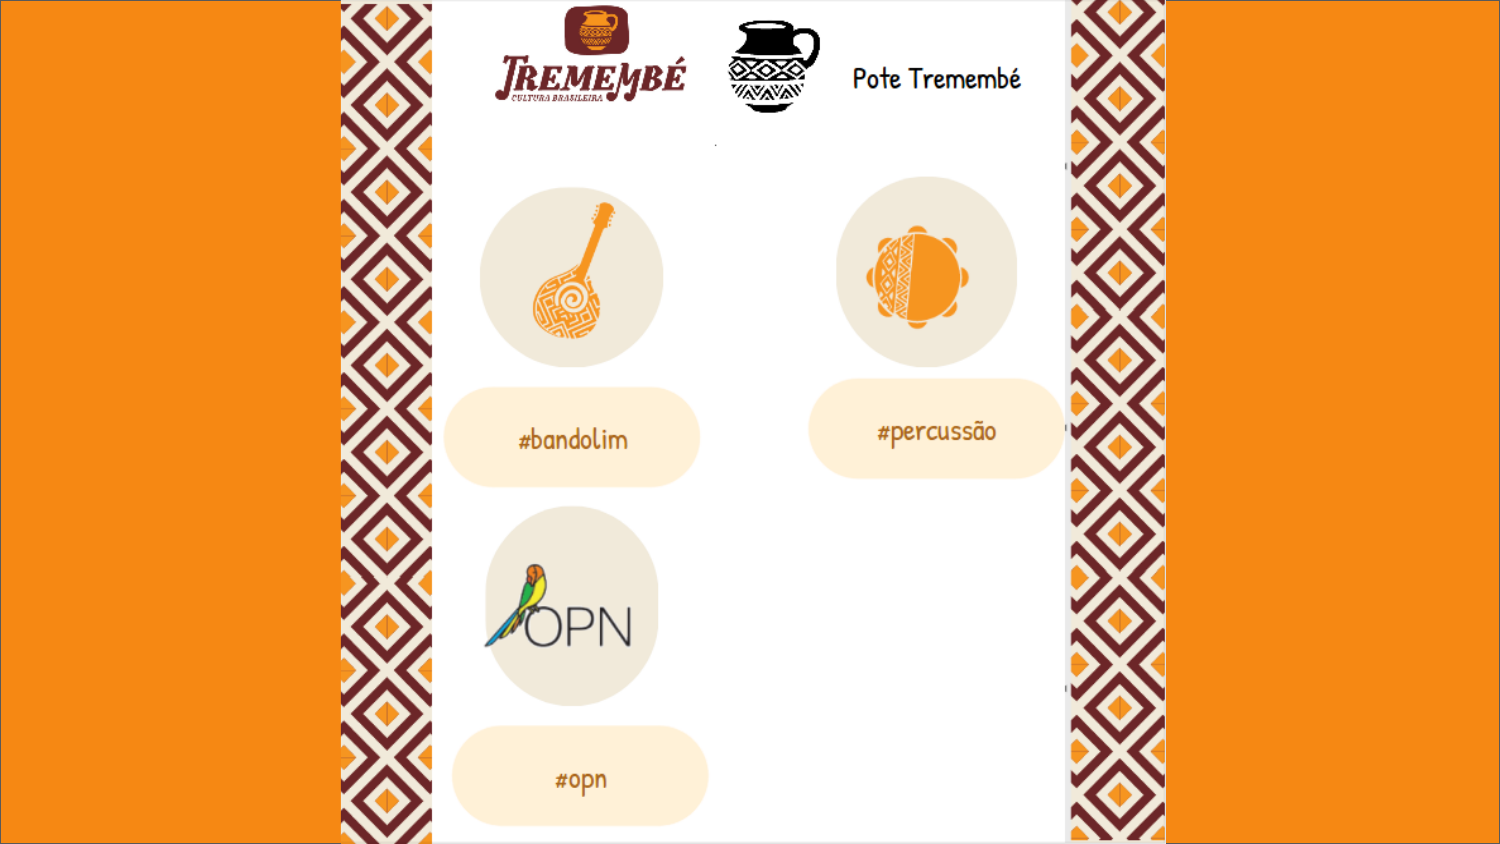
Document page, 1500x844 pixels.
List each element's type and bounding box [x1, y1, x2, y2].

text_box [1166, 0, 1500, 844]
text_box [0, 0, 340, 844]
picture [340, 0, 1166, 844]
